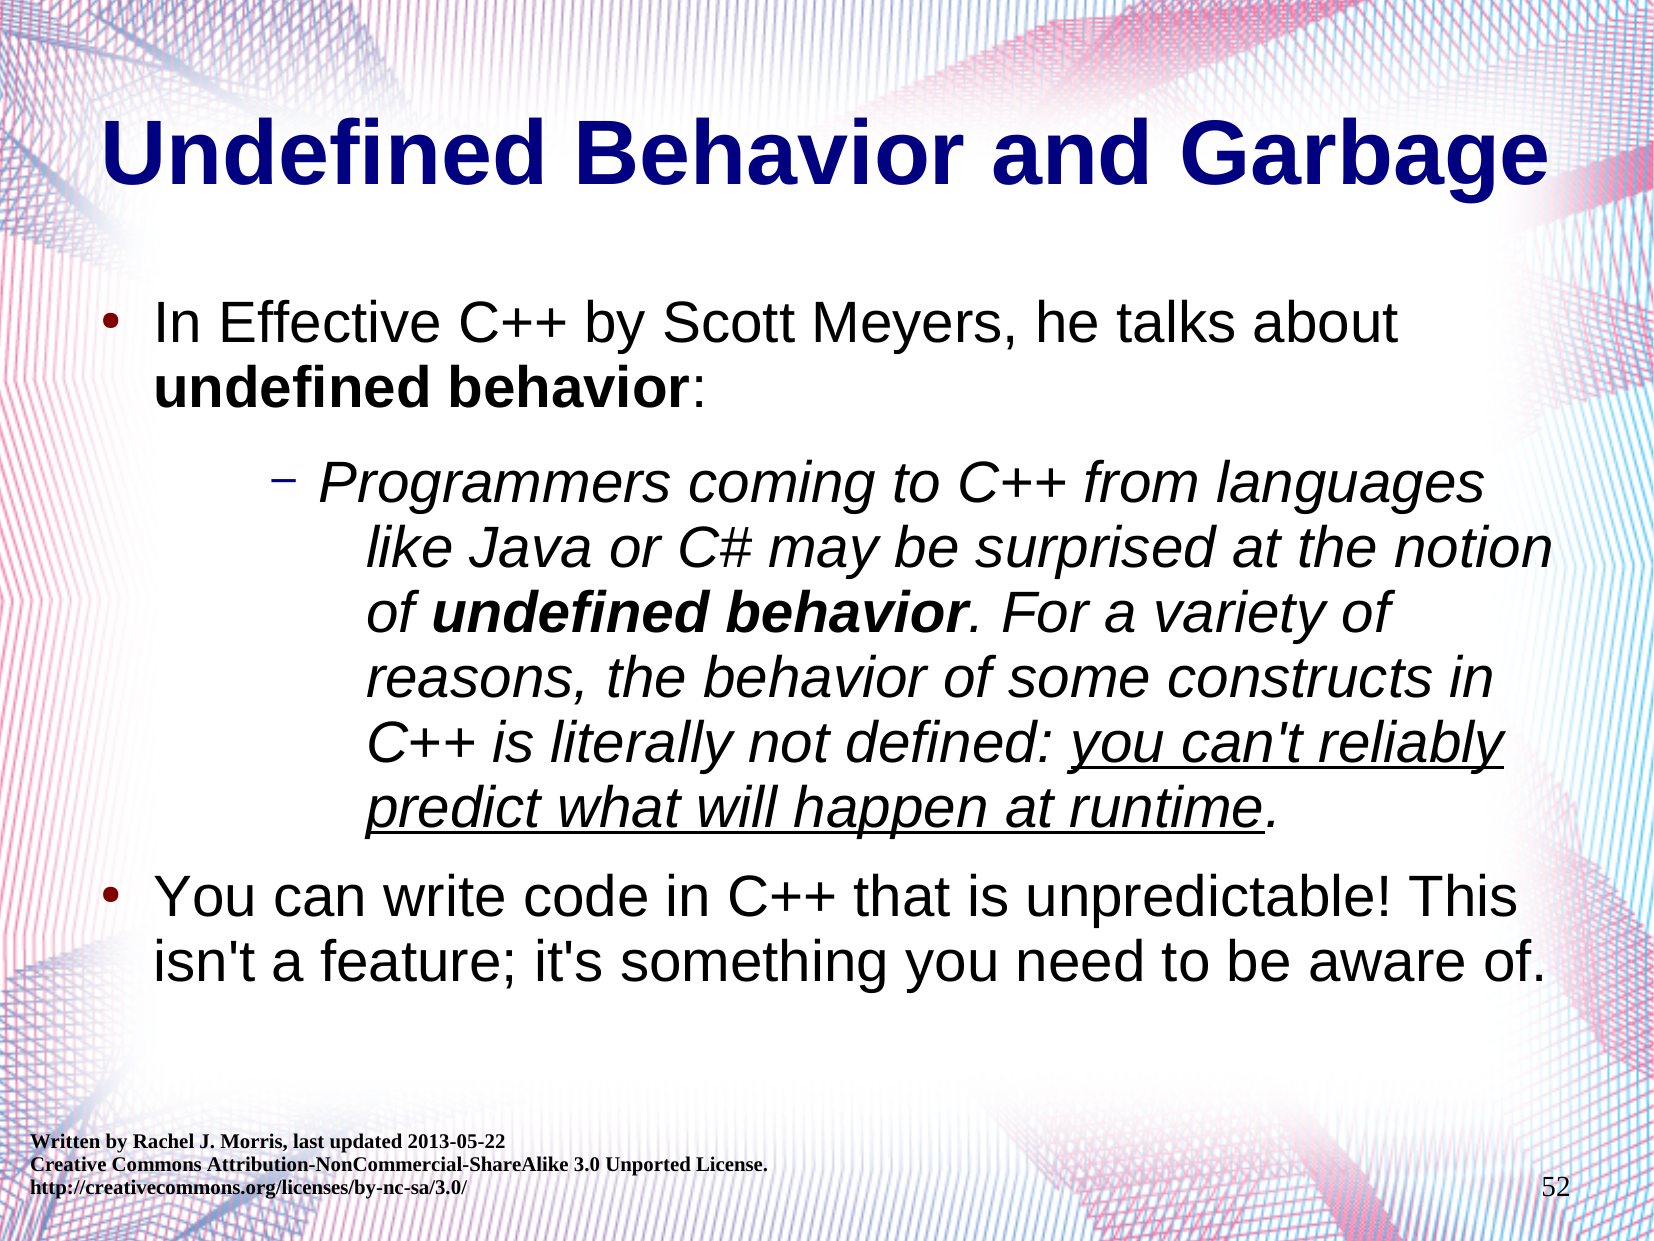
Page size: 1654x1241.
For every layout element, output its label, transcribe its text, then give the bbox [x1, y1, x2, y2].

picture [0, 0, 1654, 1241]
list In Effective C++ by Scott Meyers, he talks about undefined behavior: Programmers coming to C++ from languages like Java or C# may be surprised at the notion of undefined behavior. For a variety of reasons, the behavior of some constructs in C++ is literally not defined: you can't reliably predict what will happen at runtime. You can write code in C++ that is unpredictable! This isn't a feature; it's something you need to be aware of. [82, 290, 1571, 1010]
title Undefined Behavior and Garbage [82, 49, 1571, 257]
